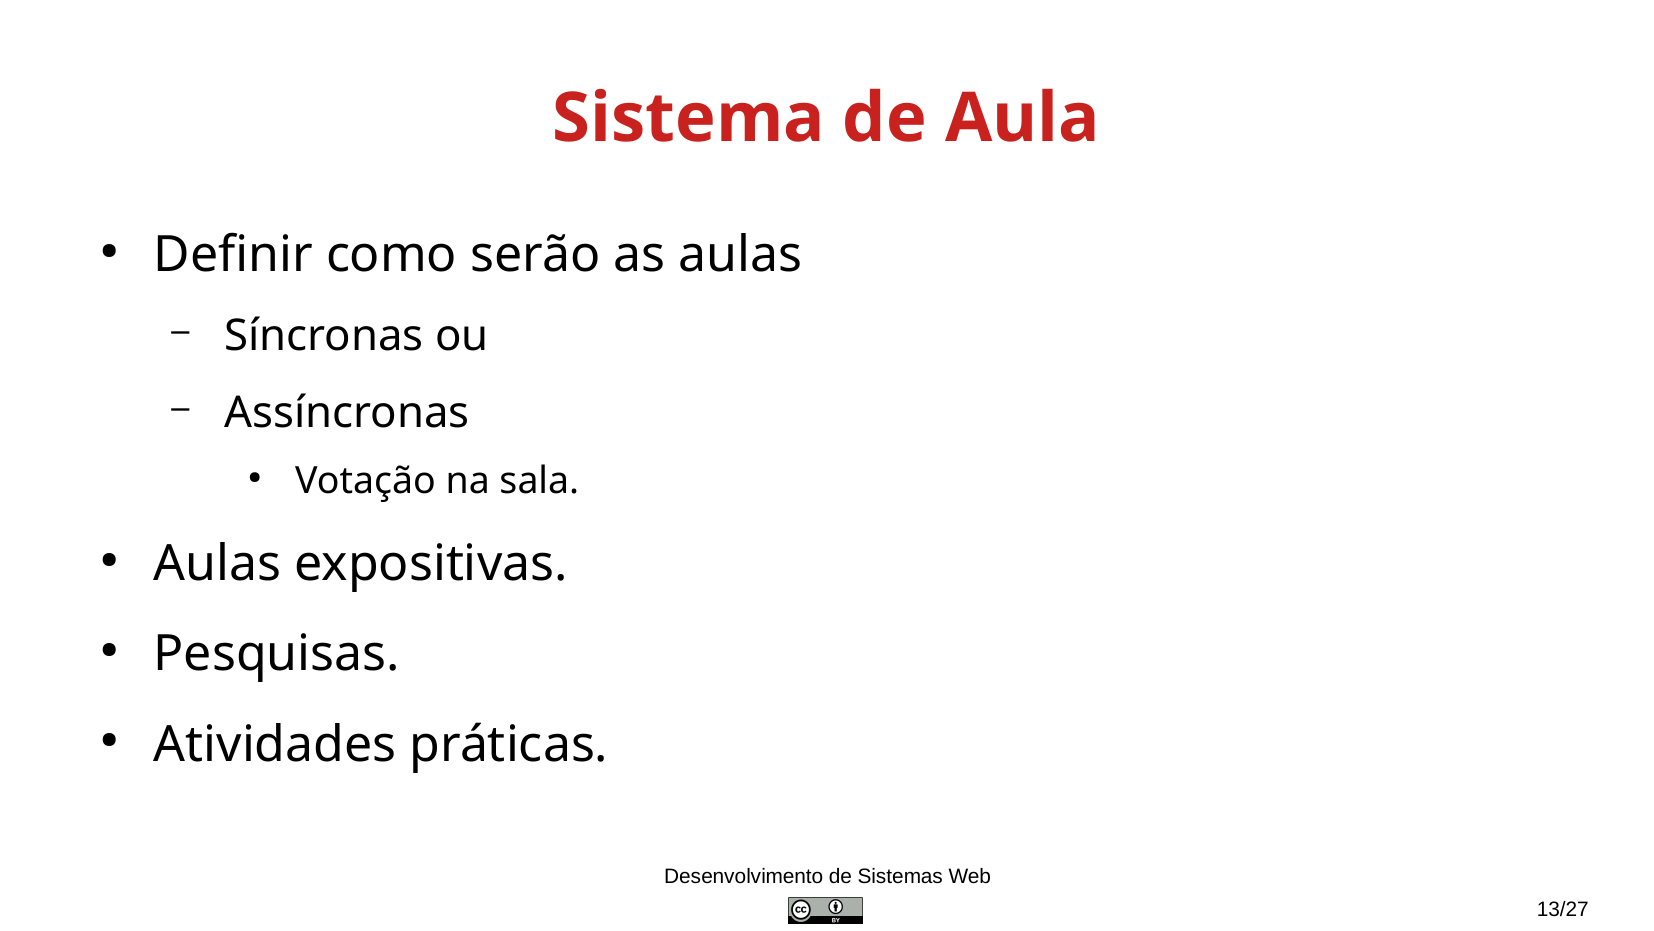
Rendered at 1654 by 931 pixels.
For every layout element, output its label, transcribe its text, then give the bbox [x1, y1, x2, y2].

picture [788, 897, 863, 924]
list Definir como serão as aulas Síncronas ou Assíncronas Votação na sala. Aulas expositivas. Pesquisas. Atividades práticas. [82, 217, 1571, 827]
title Sistema de Aula [82, 37, 1571, 193]
